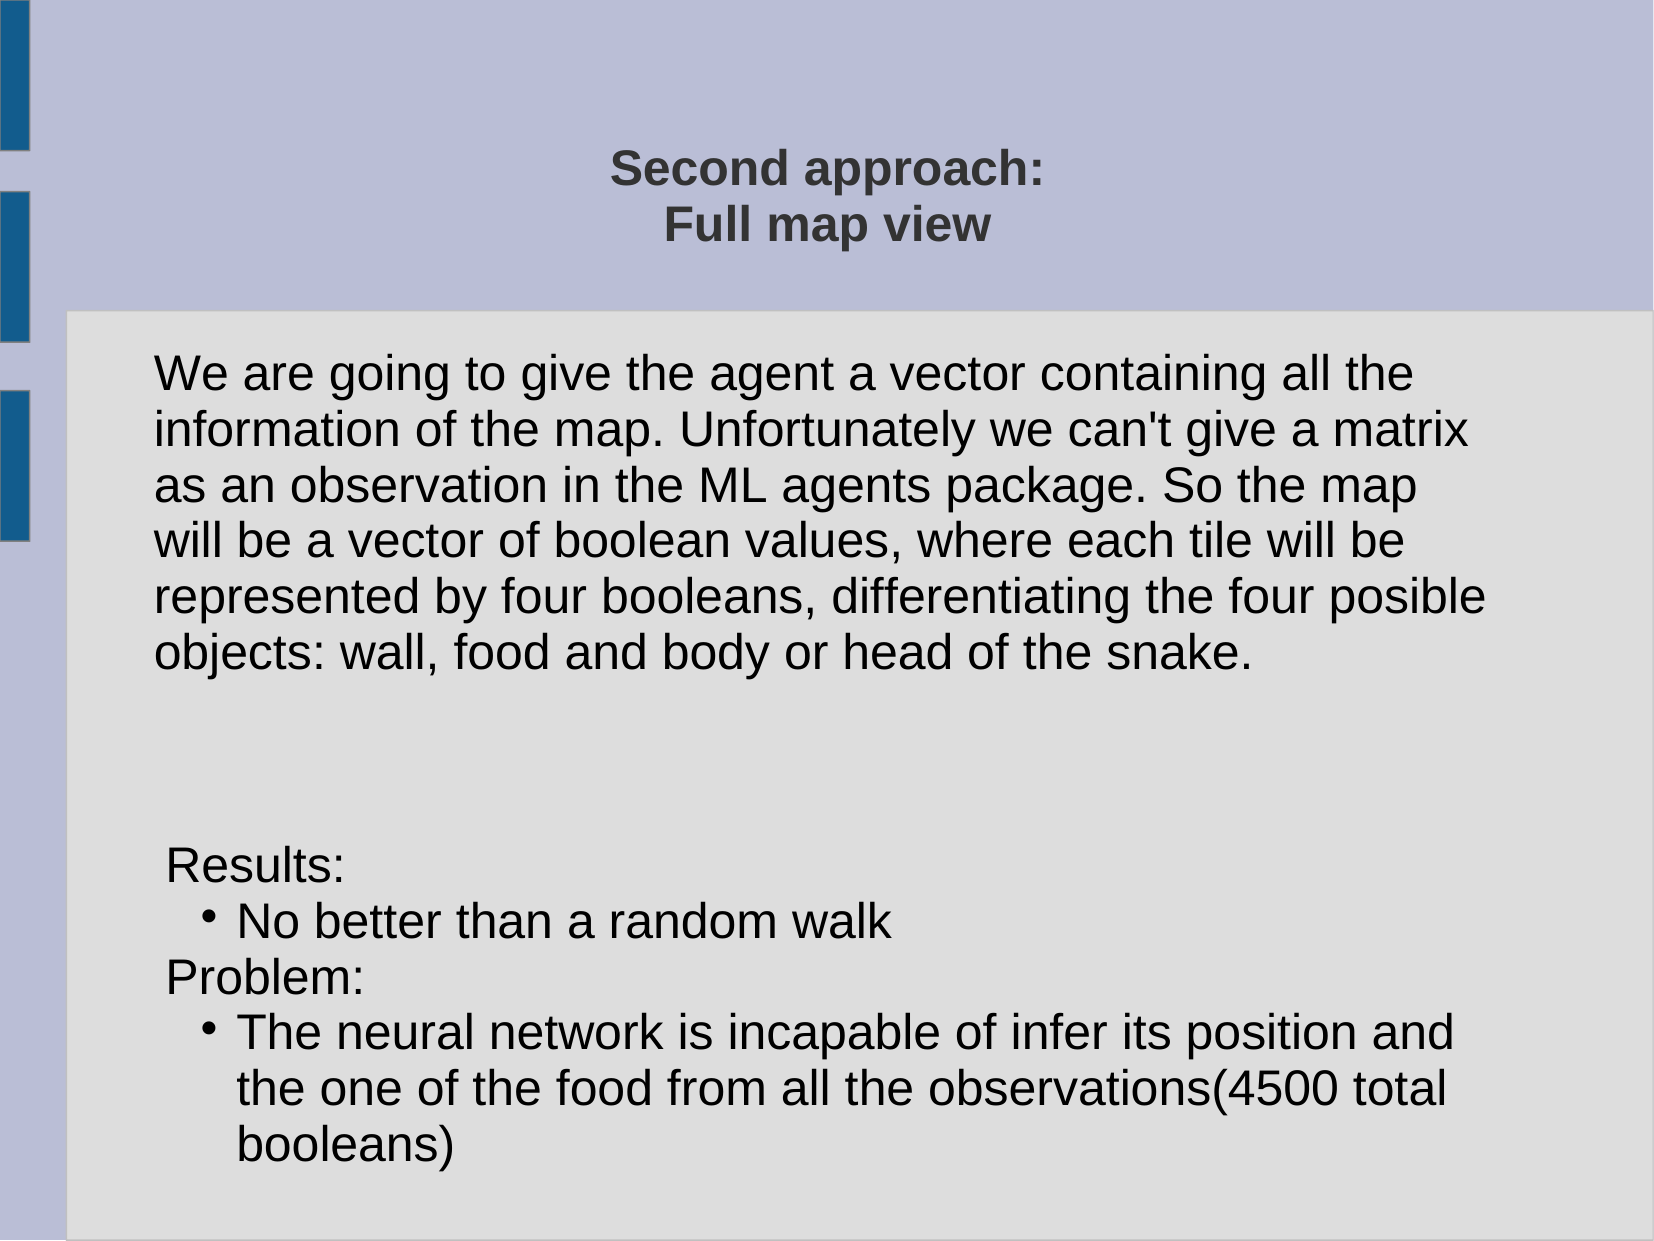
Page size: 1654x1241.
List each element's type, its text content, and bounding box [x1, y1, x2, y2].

text_box We are going to give the agent a vector containing all the information of the map. Unfortunately we can't give a matrix as an observation in the ML agents package. So the map will be a vector of boolean values, where each tile will be represented by four booleans, differentiating the four posible objects: wall, food and body or head of the snake. [153, 342, 1501, 678]
text_box Results: No better than a random walk Problem: The neural network is incapable of infer its position and the one of the food from all the observations(4500 total booleans) [165, 834, 1501, 1170]
title Second approach: Full map view [121, 91, 1534, 299]
